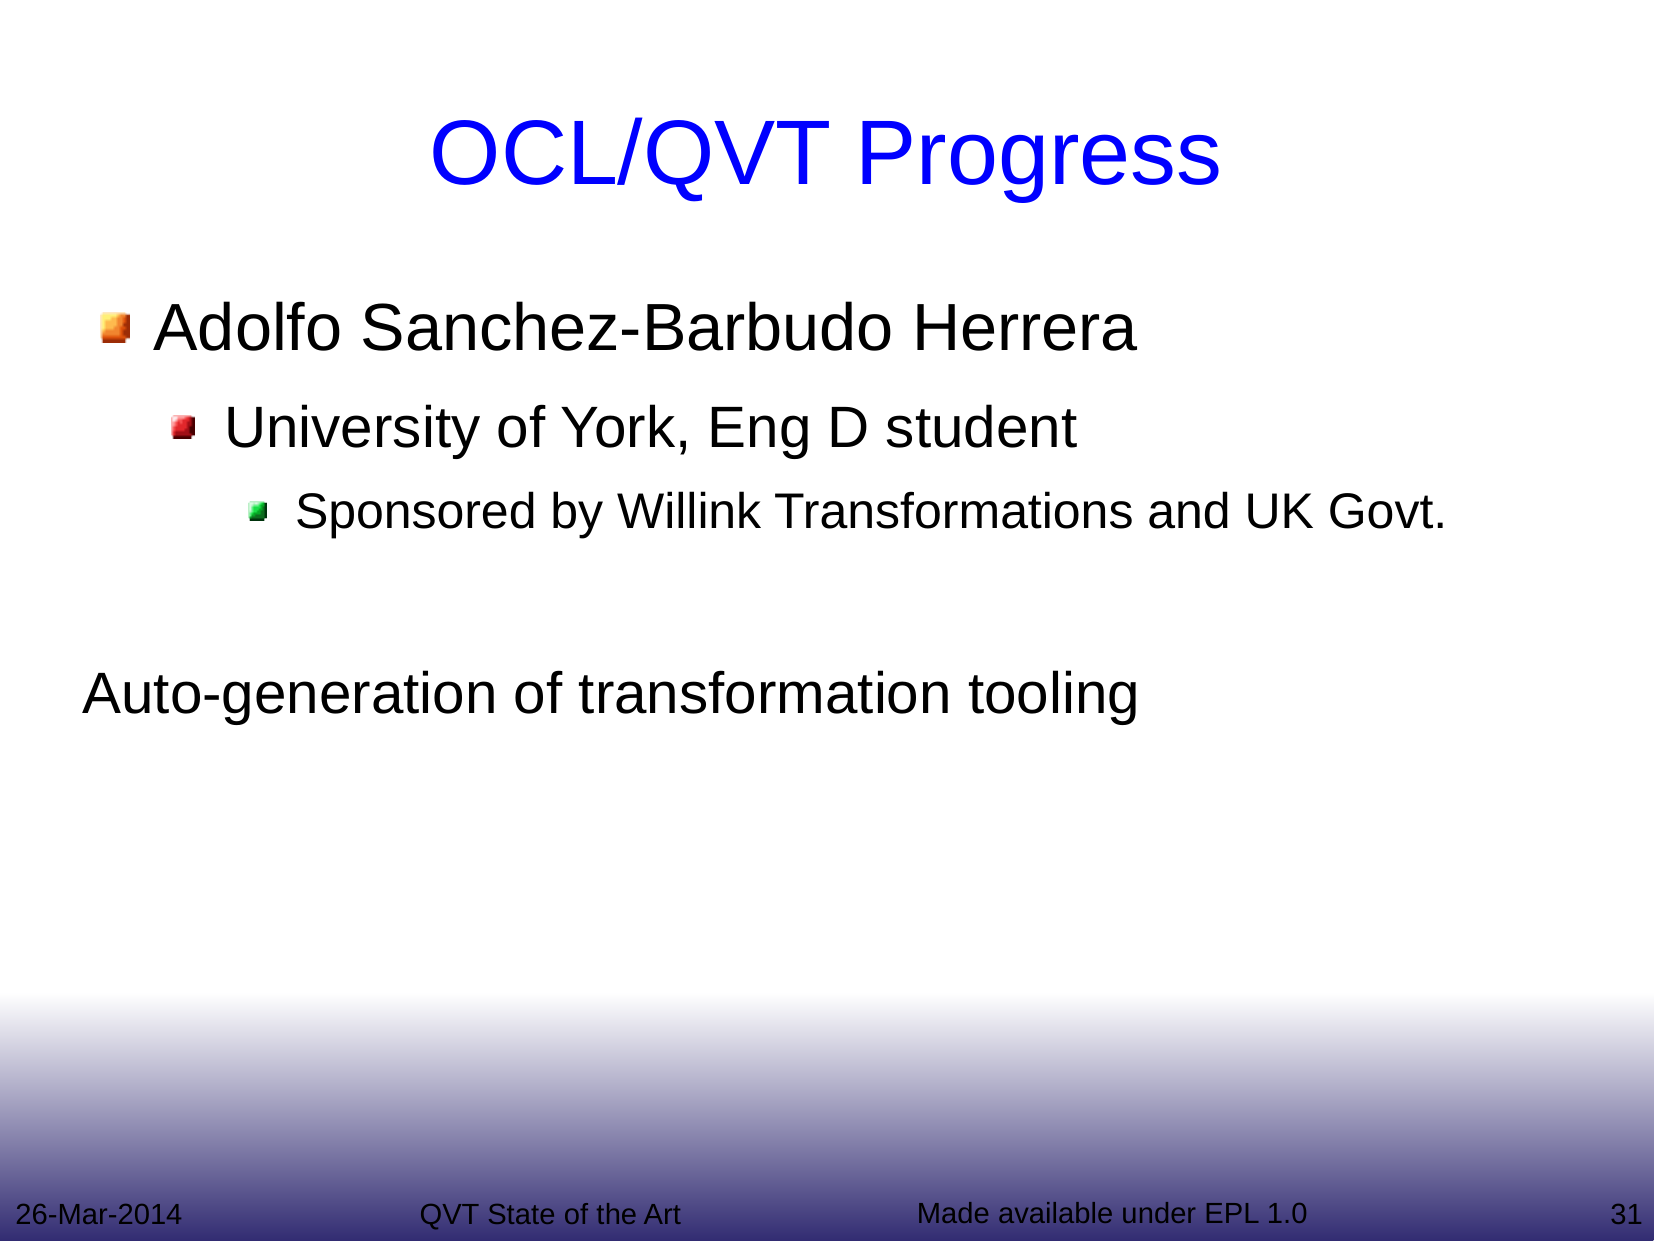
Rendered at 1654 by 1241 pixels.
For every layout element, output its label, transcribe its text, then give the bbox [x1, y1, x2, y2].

title OCL/QVT Progress [82, 49, 1571, 257]
list Adolfo Sanchez-Barbudo Herrera University of York, Eng D student Sponsored by Willink Transformations and UK Govt. Auto-generation of transformation tooling [82, 290, 1571, 1109]
